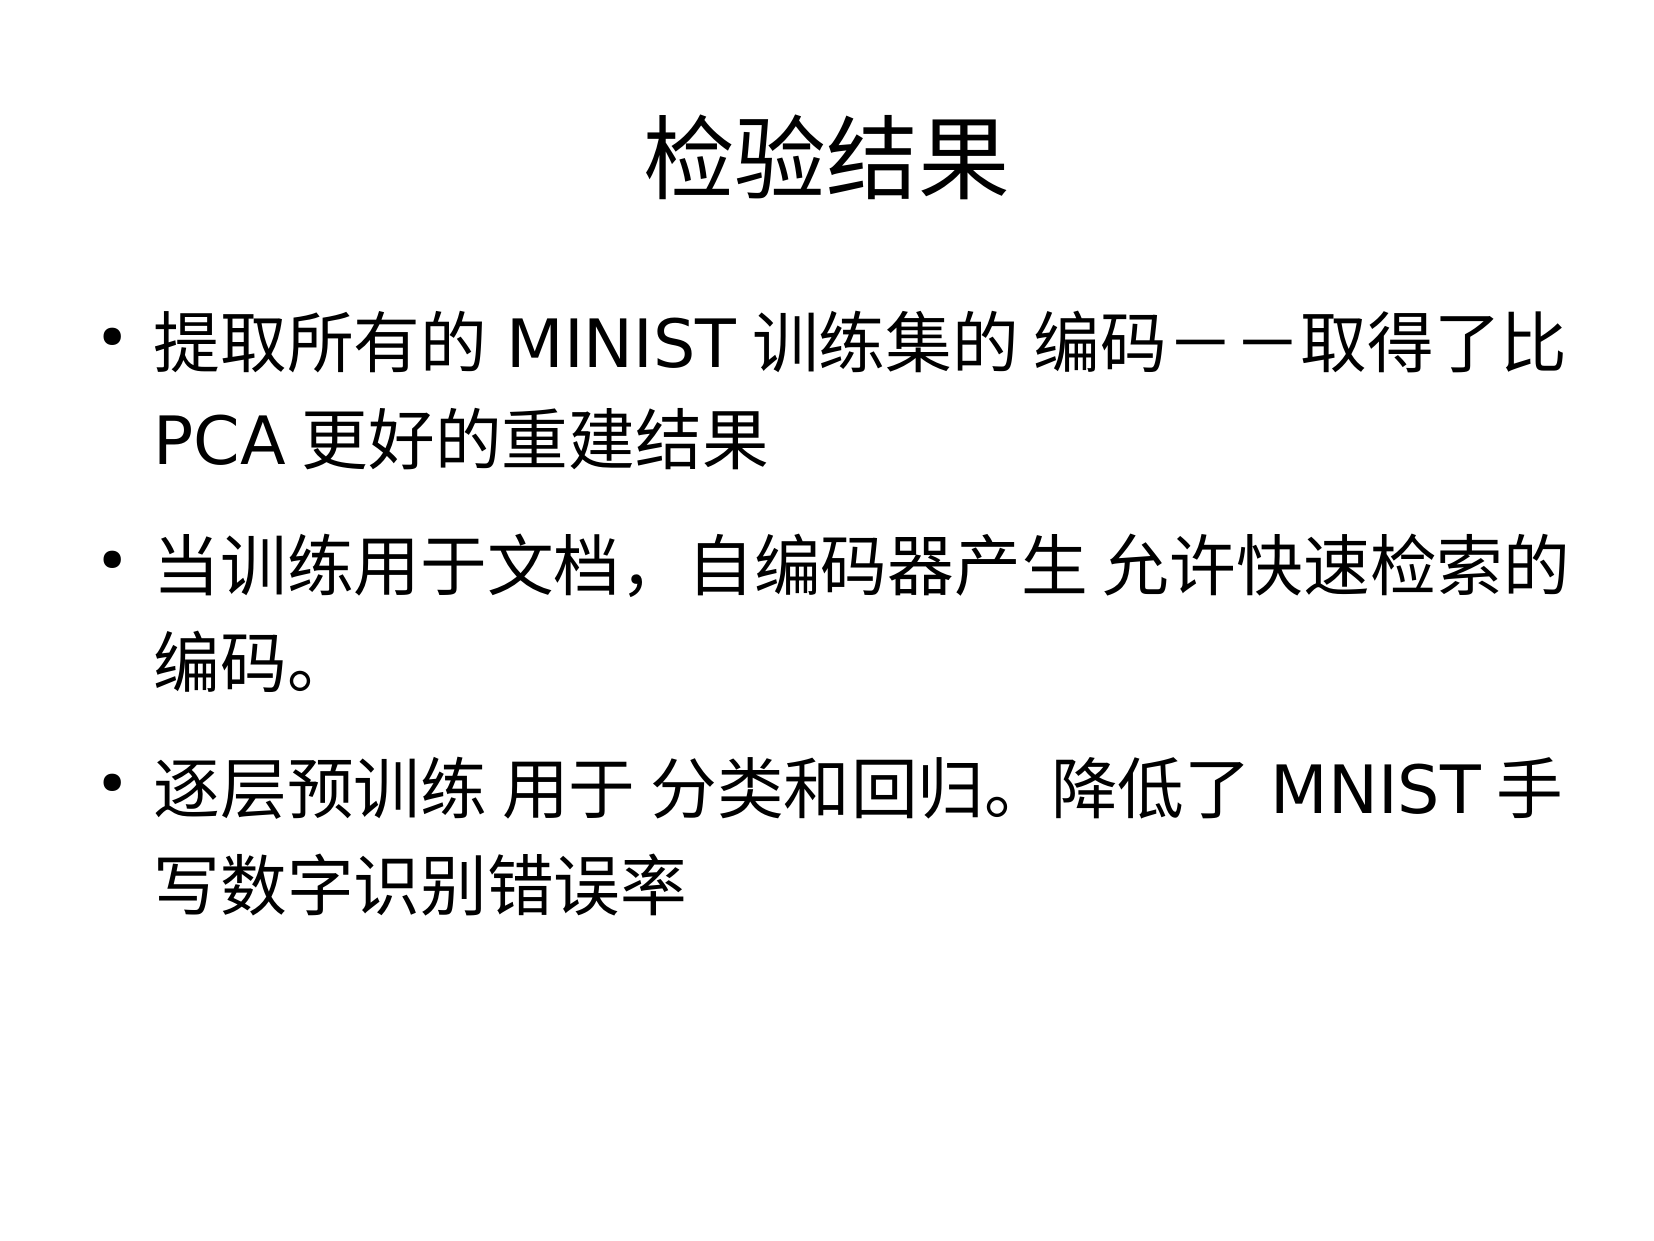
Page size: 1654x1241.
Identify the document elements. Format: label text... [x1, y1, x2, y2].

title 检验结果 [82, 49, 1571, 257]
list 提取所有的MINIST训练集的 编码－－取得了比PCA更好的重建结果 当训练用于文档，自编码器产生 允许快速检索的 编码。 逐层预训练 用于 分类和回归。降低了MNIST手写数字识别错误率 [82, 290, 1571, 1010]
